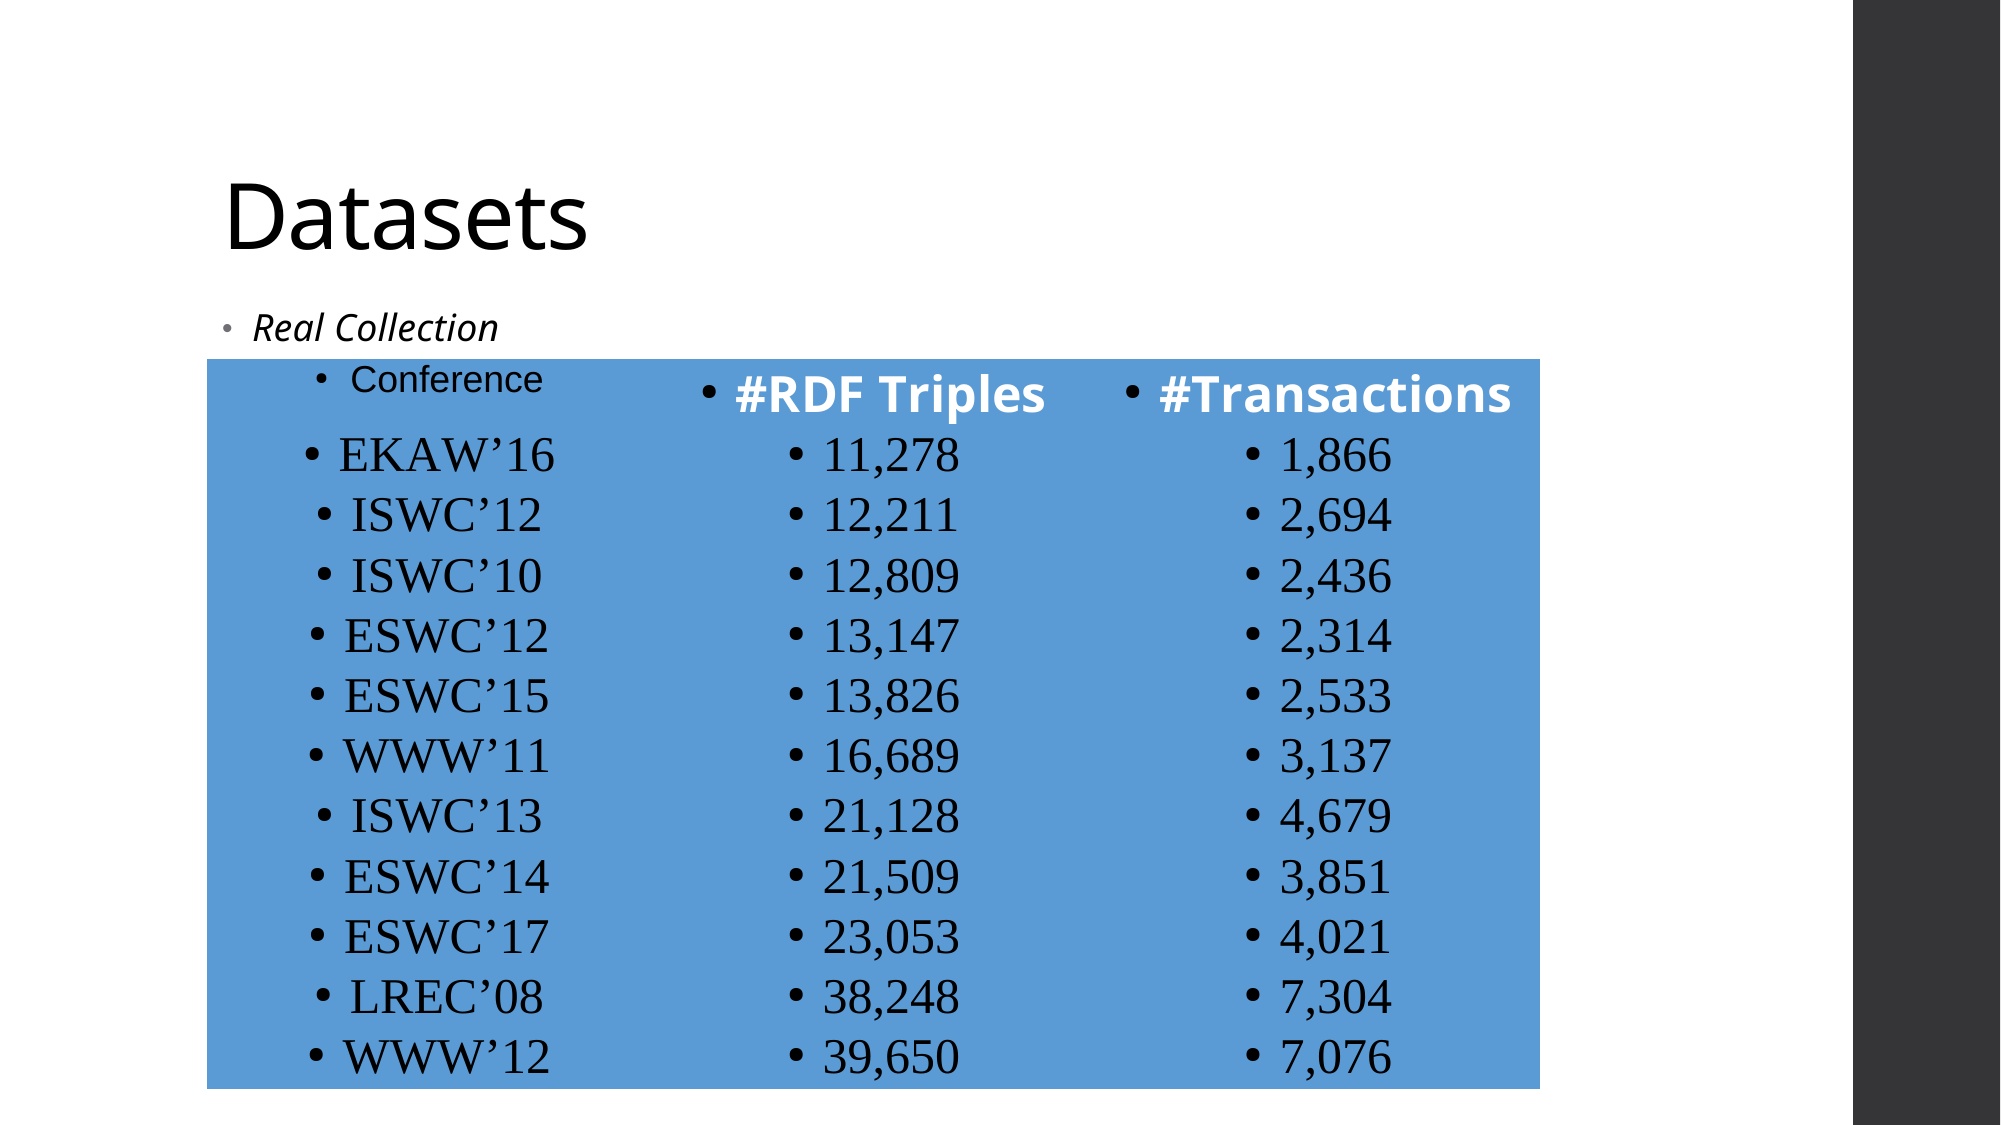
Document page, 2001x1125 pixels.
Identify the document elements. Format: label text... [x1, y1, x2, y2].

table_cell 38,248 [651, 969, 1096, 1029]
table_cell 7,076 [1096, 1029, 1540, 1089]
table_cell ISWC’10 [207, 548, 651, 608]
table_cell ISWC’13 [207, 788, 651, 849]
table_cell 2,533 [1096, 668, 1540, 728]
table_cell 2,694 [1096, 487, 1540, 548]
table_cell 12,809 [651, 548, 1096, 608]
table_cell ESWC’12 [207, 608, 651, 668]
table_cell ESWC’15 [207, 668, 651, 728]
table_header #RDF Triples [651, 359, 1096, 427]
table_cell LREC’08 [207, 969, 651, 1029]
table_cell ESWC’17 [207, 909, 651, 969]
table_cell 4,021 [1096, 909, 1540, 969]
table_cell ISWC’12 [207, 487, 651, 548]
table_cell 39,650 [651, 1029, 1096, 1089]
table_cell ESWC’14 [207, 849, 651, 909]
table_cell 7,304 [1096, 969, 1540, 1029]
title Datasets [206, 60, 1797, 278]
table_cell 3,137 [1096, 728, 1540, 788]
table_cell 4,679 [1096, 788, 1540, 849]
table_cell 21,509 [651, 849, 1096, 909]
table_cell 2,436 [1096, 548, 1540, 608]
table_cell 13,147 [651, 608, 1096, 668]
table_cell WWW’12 [207, 1029, 651, 1089]
table_cell 12,211 [651, 487, 1096, 548]
table_cell 1,866 [1096, 427, 1540, 487]
table_header #Transactions [1096, 359, 1540, 427]
table_cell 16,689 [651, 728, 1096, 788]
table_cell 2,314 [1096, 608, 1540, 668]
table_header Conference [207, 359, 651, 427]
table_cell WWW’11 [207, 728, 651, 788]
table_cell 13,826 [651, 668, 1096, 728]
table_cell 11,278 [651, 427, 1096, 487]
list Real Collection [206, 299, 1617, 1014]
table_cell EKAW’16 [207, 427, 651, 487]
table_cell 23,053 [651, 909, 1096, 969]
table_cell 3,851 [1096, 849, 1540, 909]
table_cell 21,128 [651, 788, 1096, 849]
